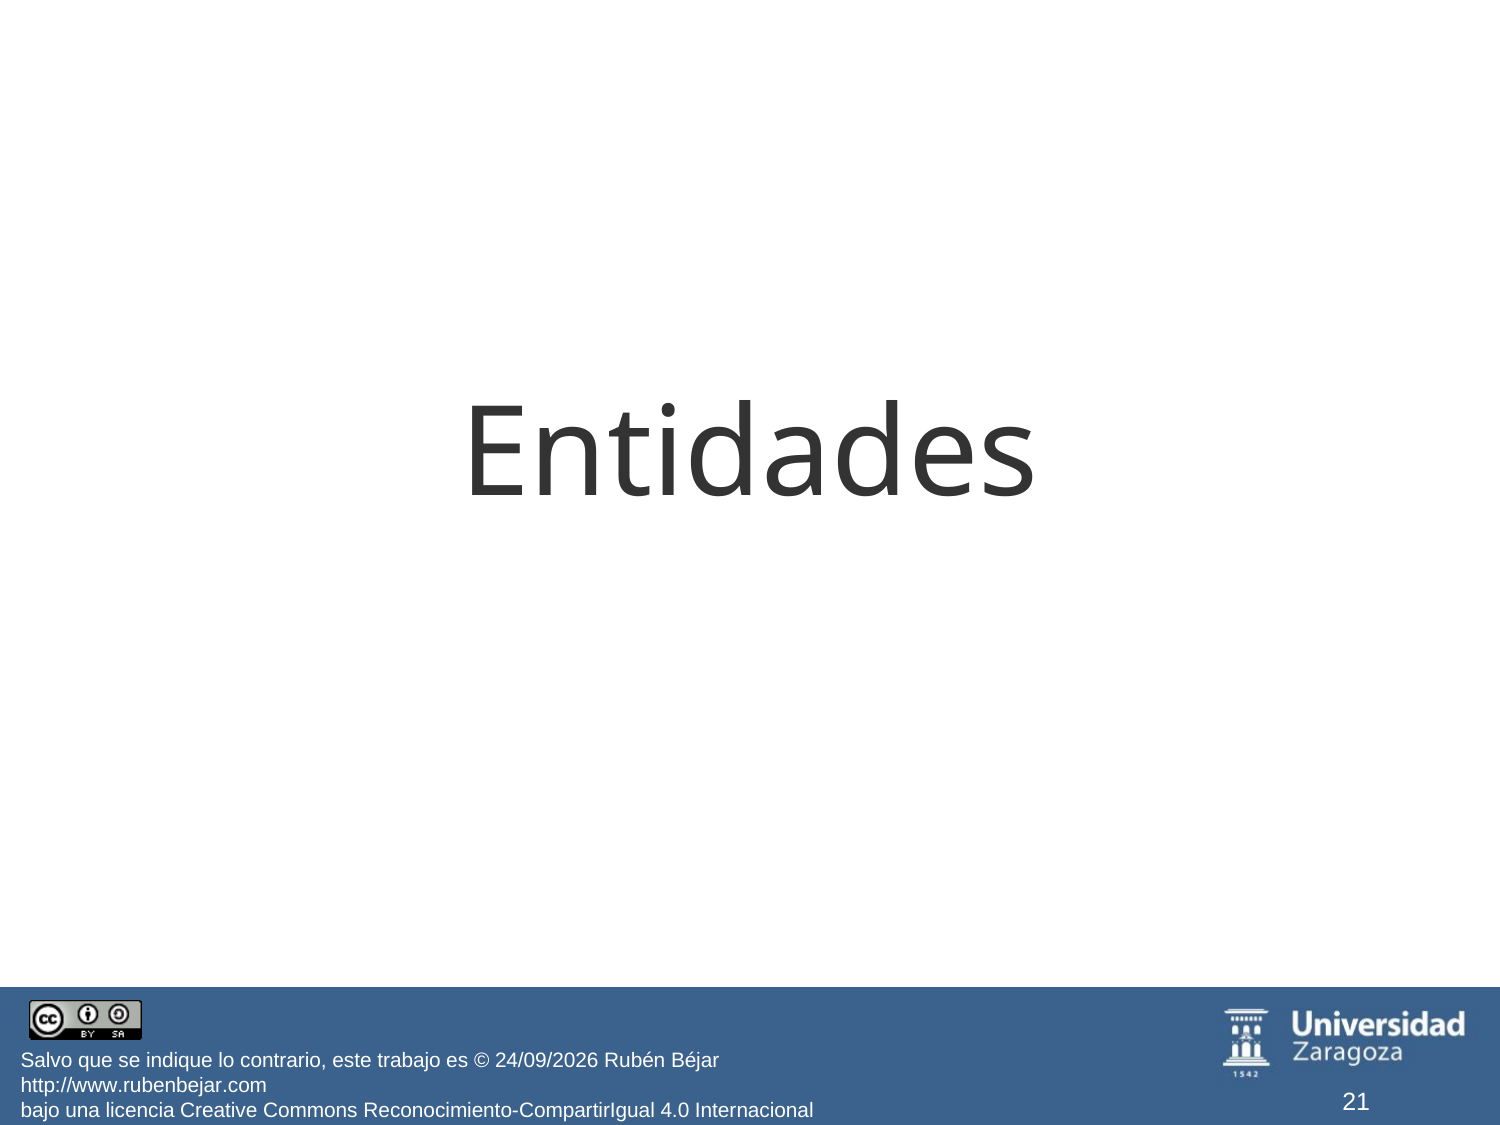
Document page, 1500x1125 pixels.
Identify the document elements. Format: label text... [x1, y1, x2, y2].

text_box Entidades [169, 307, 1331, 585]
picture [0, 987, 1500, 1125]
